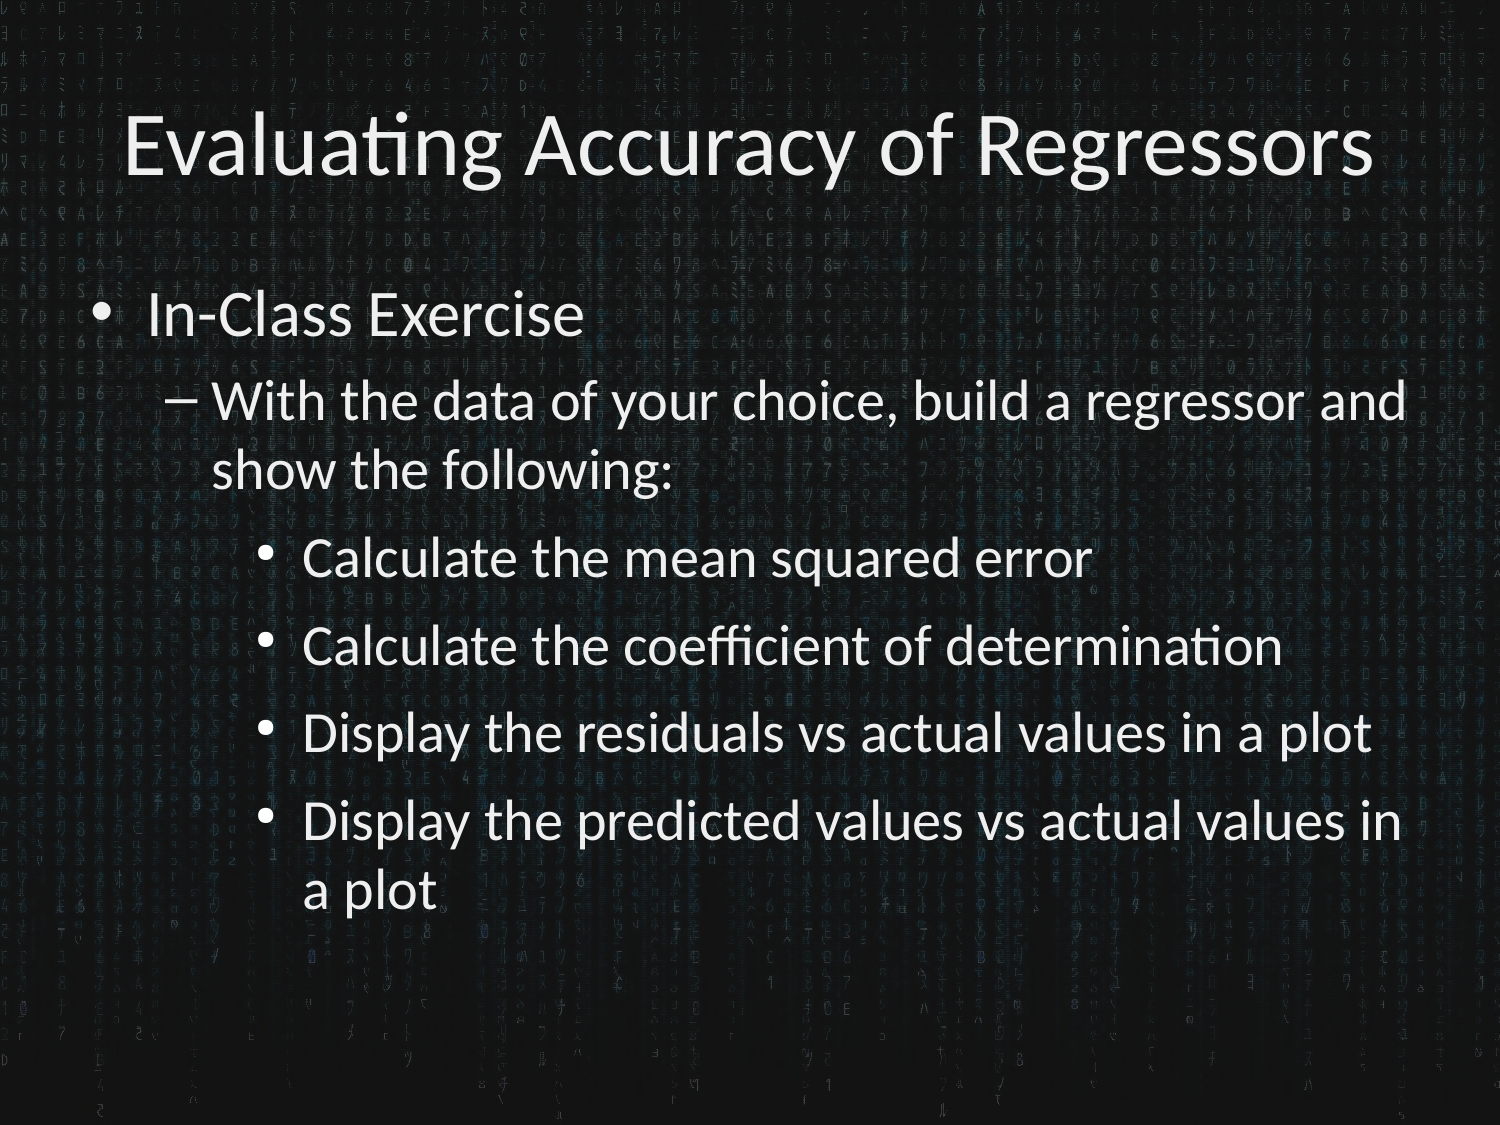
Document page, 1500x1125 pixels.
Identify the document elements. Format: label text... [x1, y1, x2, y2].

list In-Class Exercise With the data of your choice, build a regressor and show the following: Calculate the mean squared error Calculate the coefficient of determination Display the residuals vs actual values in a plot Display the predicted values vs actual values in a plot [75, 262, 1425, 1005]
text_box [0, 0, 1500, 1125]
title Evaluating Accuracy of Regressors [75, 45, 1425, 233]
